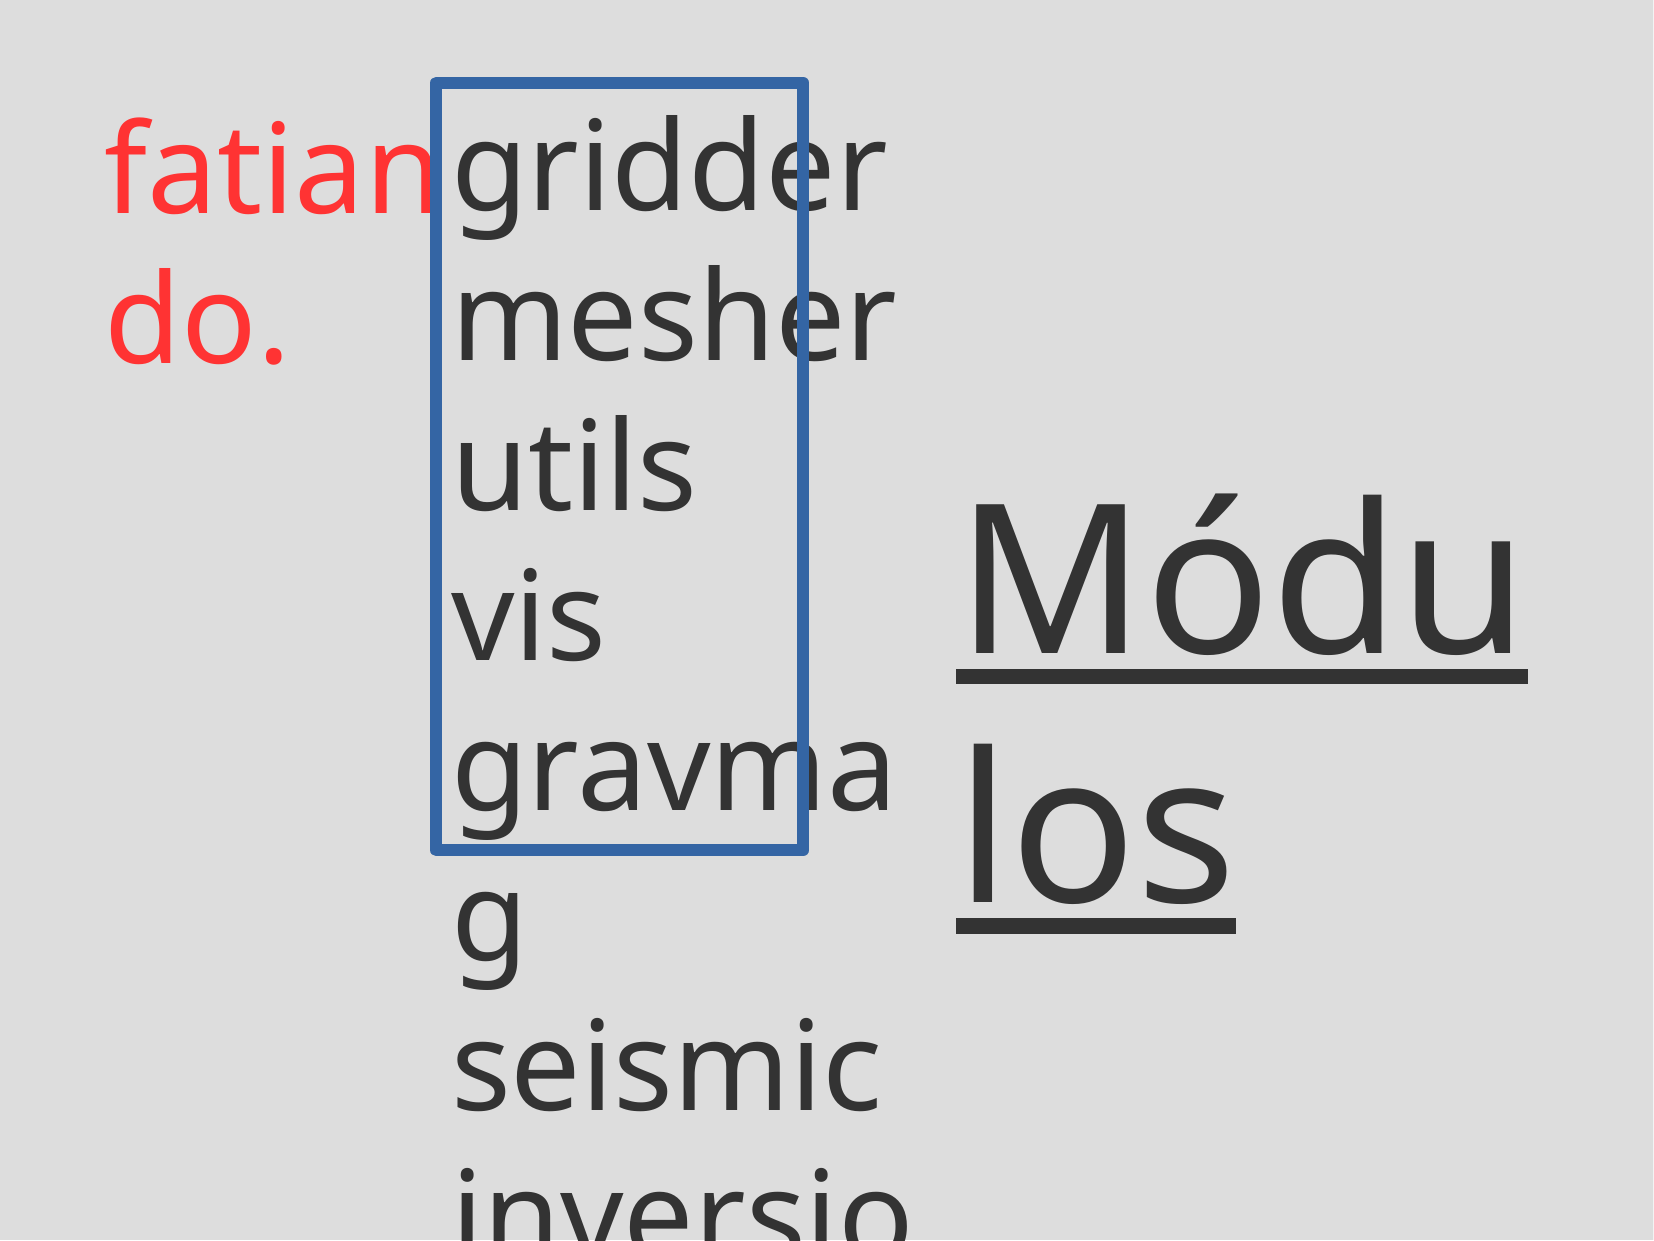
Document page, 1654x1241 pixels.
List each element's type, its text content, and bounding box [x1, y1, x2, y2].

text_box gridder mesher utils vis gravmag seismic inversion [442, 89, 797, 844]
text_box gridder mesher utils vis gravmag seismic inversion [436, 70, 979, 1170]
title Módulos [933, 431, 1552, 739]
title fatiando. [82, 74, 436, 253]
